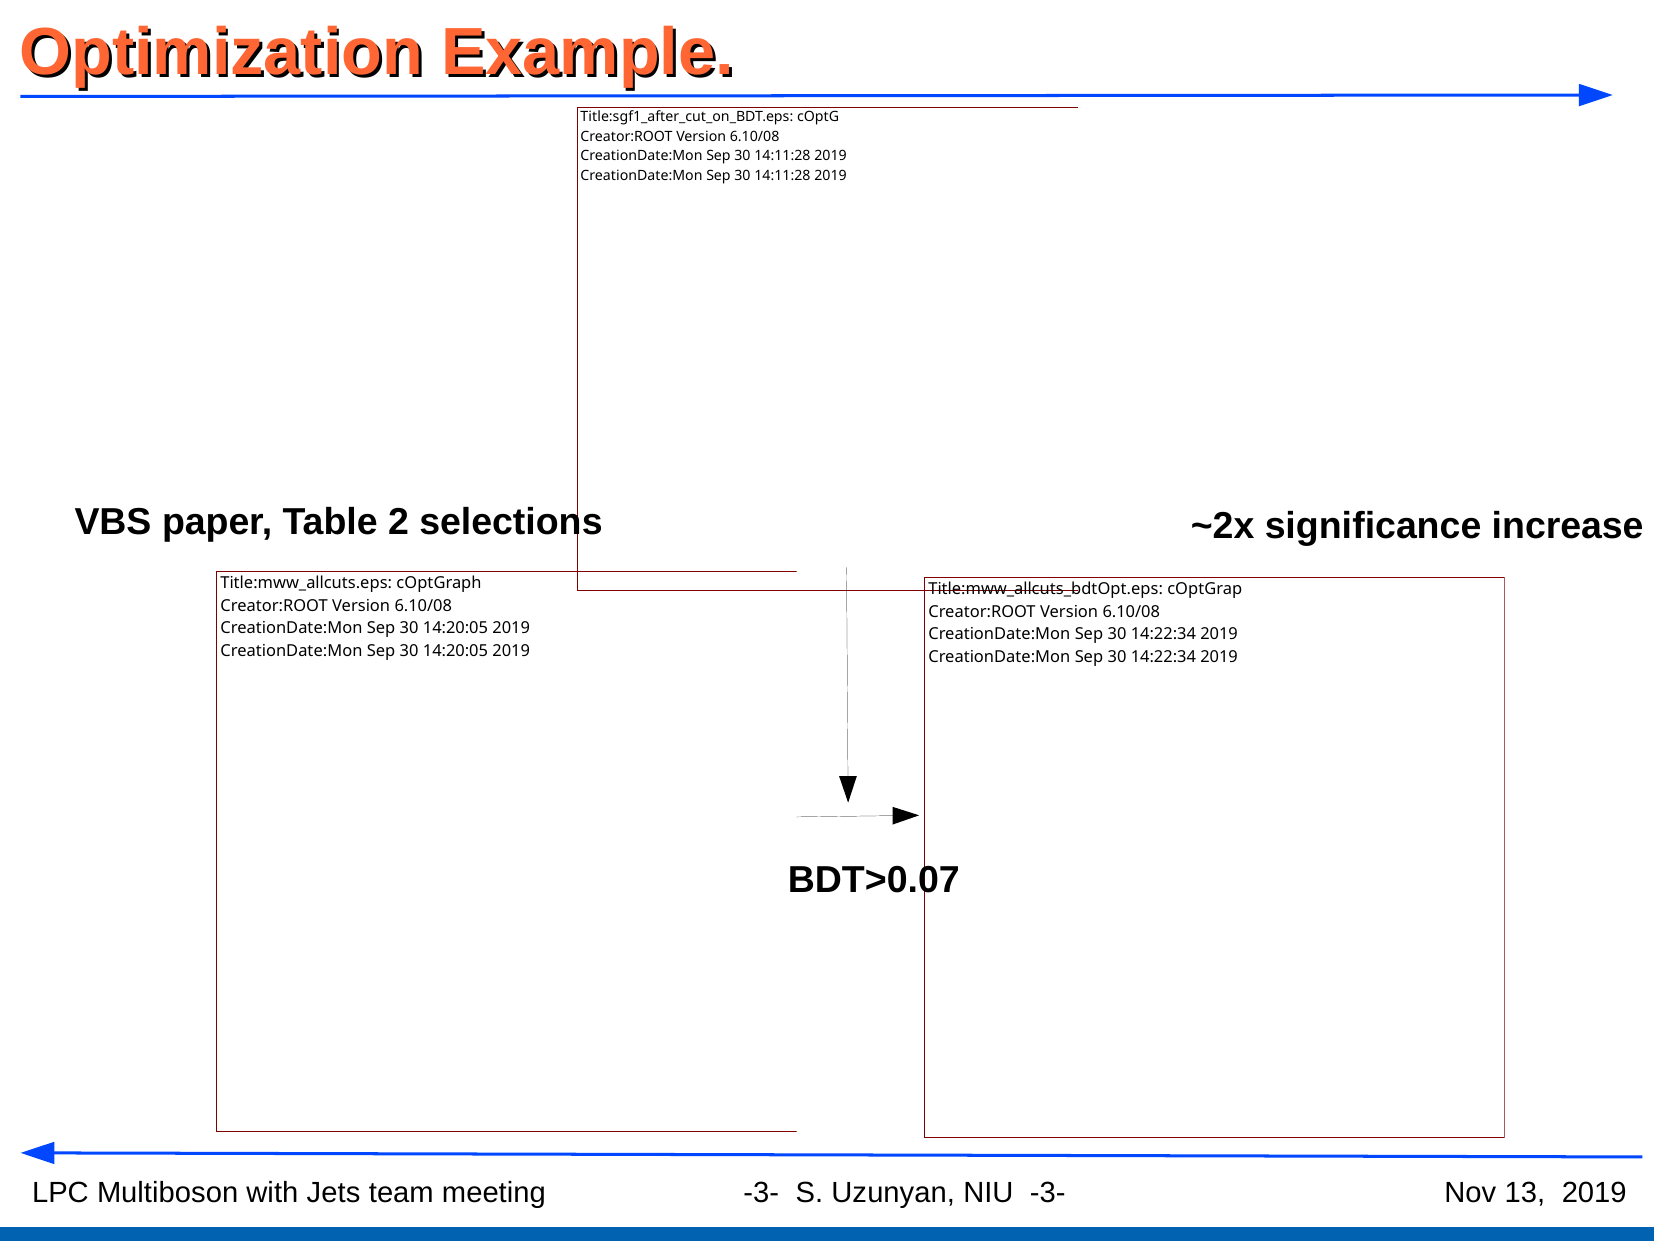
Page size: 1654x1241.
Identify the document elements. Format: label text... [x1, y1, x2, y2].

text_box VBS paper, Table 2 selections [59, 493, 619, 550]
text_box LPC Multiboson with Jets team meeting -3- S. Uzunyan, NIU -3- Nov 13, 2019 [17, 1168, 1654, 1229]
picture [214, 105, 1505, 1138]
text_box Optimization Example. [4, 6, 1654, 97]
text_box ~2x significance increase [1176, 497, 1654, 554]
text_box BDT>0.07 [773, 851, 975, 908]
